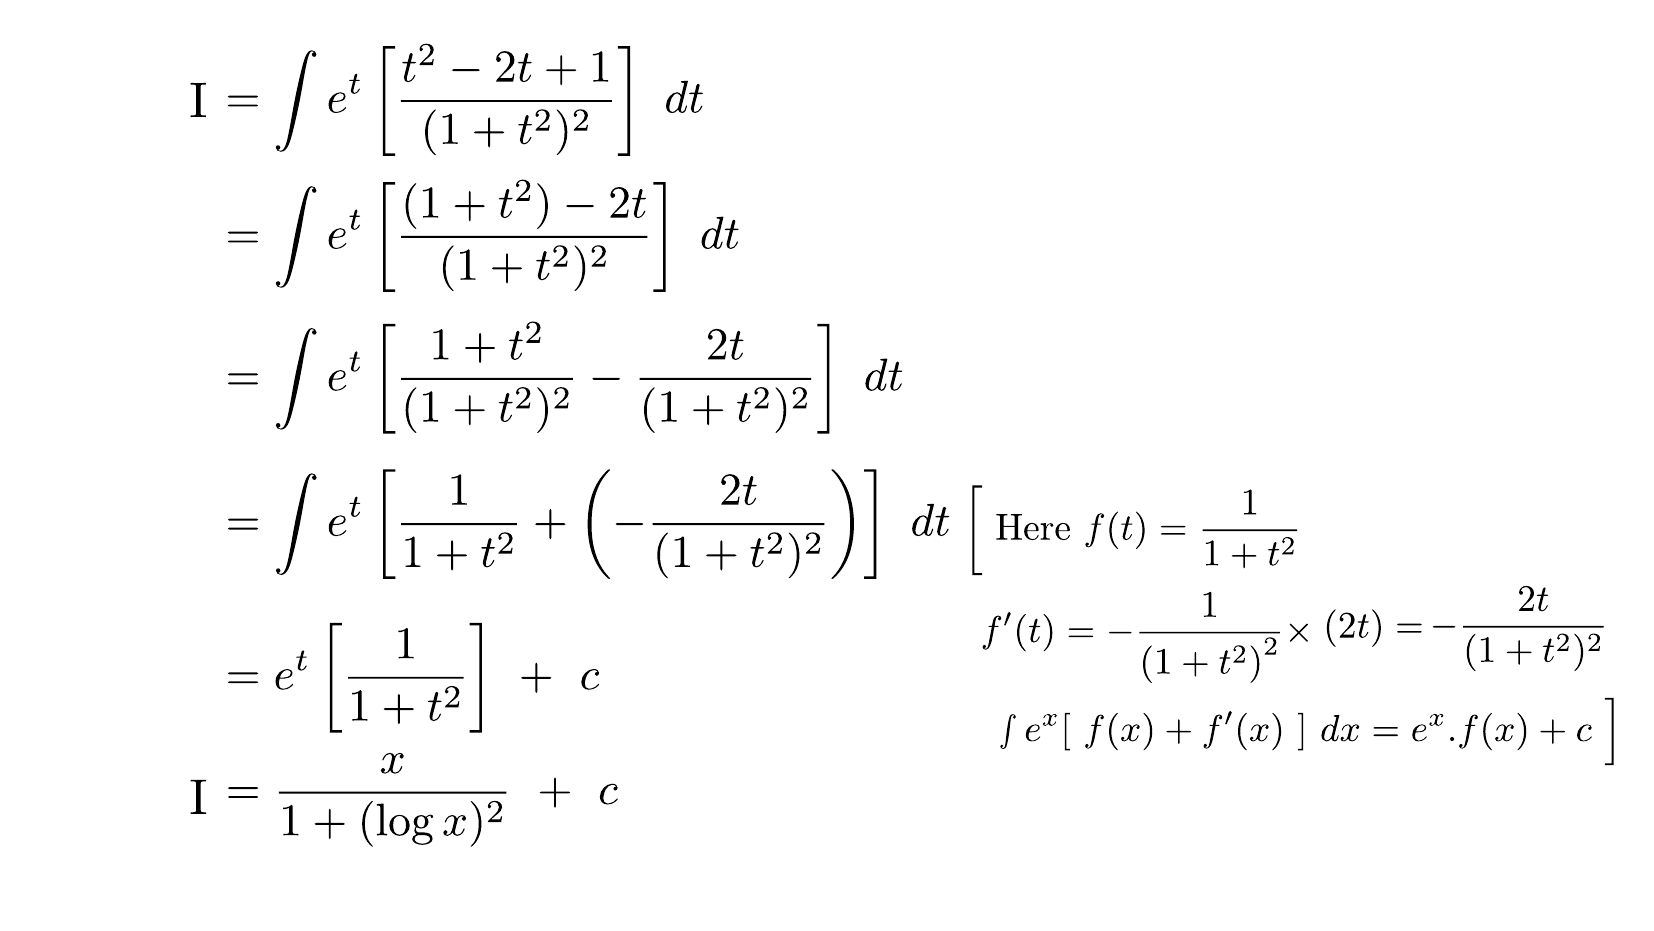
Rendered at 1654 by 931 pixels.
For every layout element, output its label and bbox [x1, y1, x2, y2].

text_box [227, 43, 704, 156]
text_box [227, 321, 903, 434]
text_box [190, 82, 206, 118]
text_box [982, 591, 1308, 683]
text_box [227, 469, 950, 579]
text_box [227, 622, 600, 733]
text_box [1000, 697, 1614, 766]
text_box [190, 779, 207, 814]
text_box [227, 179, 739, 292]
text_box [1431, 585, 1604, 672]
text_box [964, 485, 1298, 576]
text_box [227, 752, 618, 847]
title [47, 36, 1607, 898]
text_box [1325, 609, 1422, 647]
